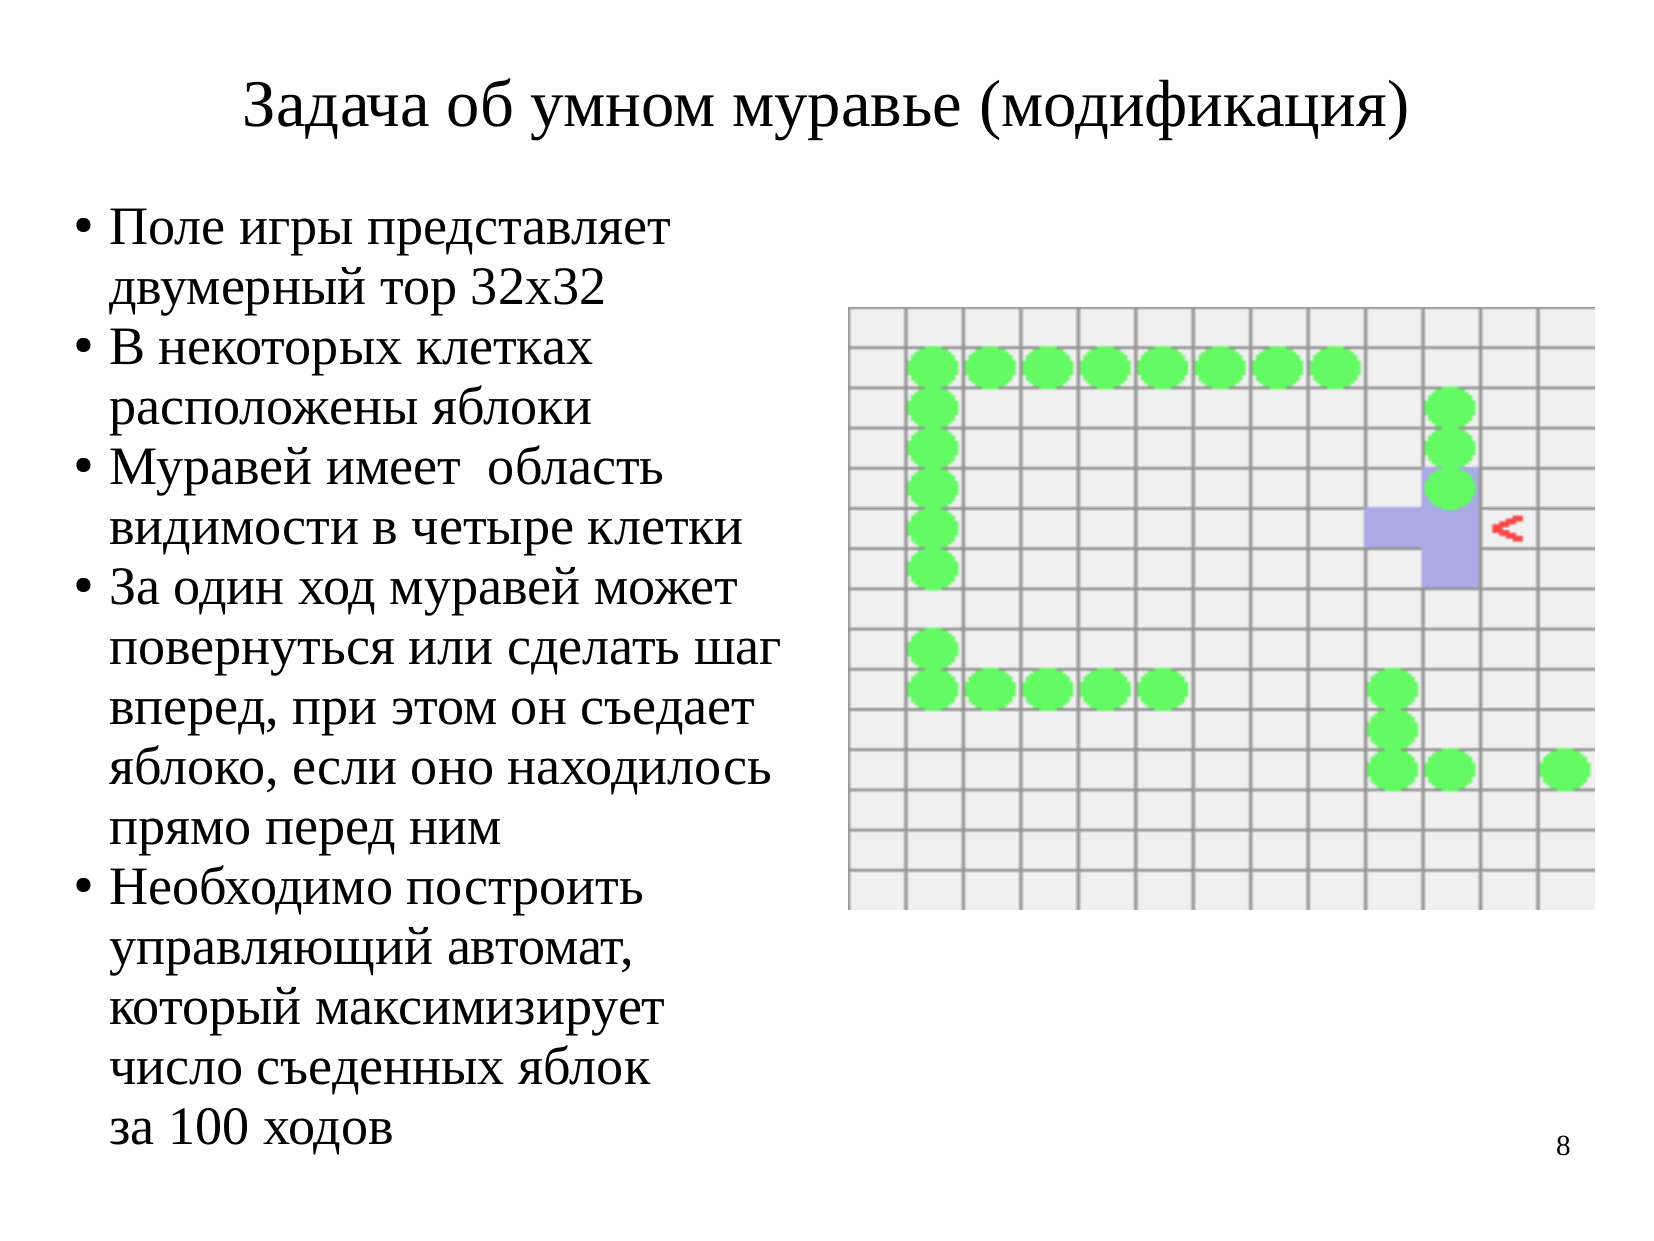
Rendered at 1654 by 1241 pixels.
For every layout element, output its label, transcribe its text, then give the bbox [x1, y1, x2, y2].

text_box Поле игры представляет двумерный тор 32х32 В некоторых клетках расположены яблоки Муравей имеет область видимости в четыре клетки За один ход муравей может повернуться или сделать шаг вперед, при этом он съедает яблоко, если оно находилось прямо перед ним Необходимо построить управляющий автомат, который максимизирует число съеденных яблок за 100 ходов [59, 188, 1040, 1241]
picture [848, 307, 1595, 910]
text_box Задача об умном муравье (модификация) [197, 59, 1457, 148]
